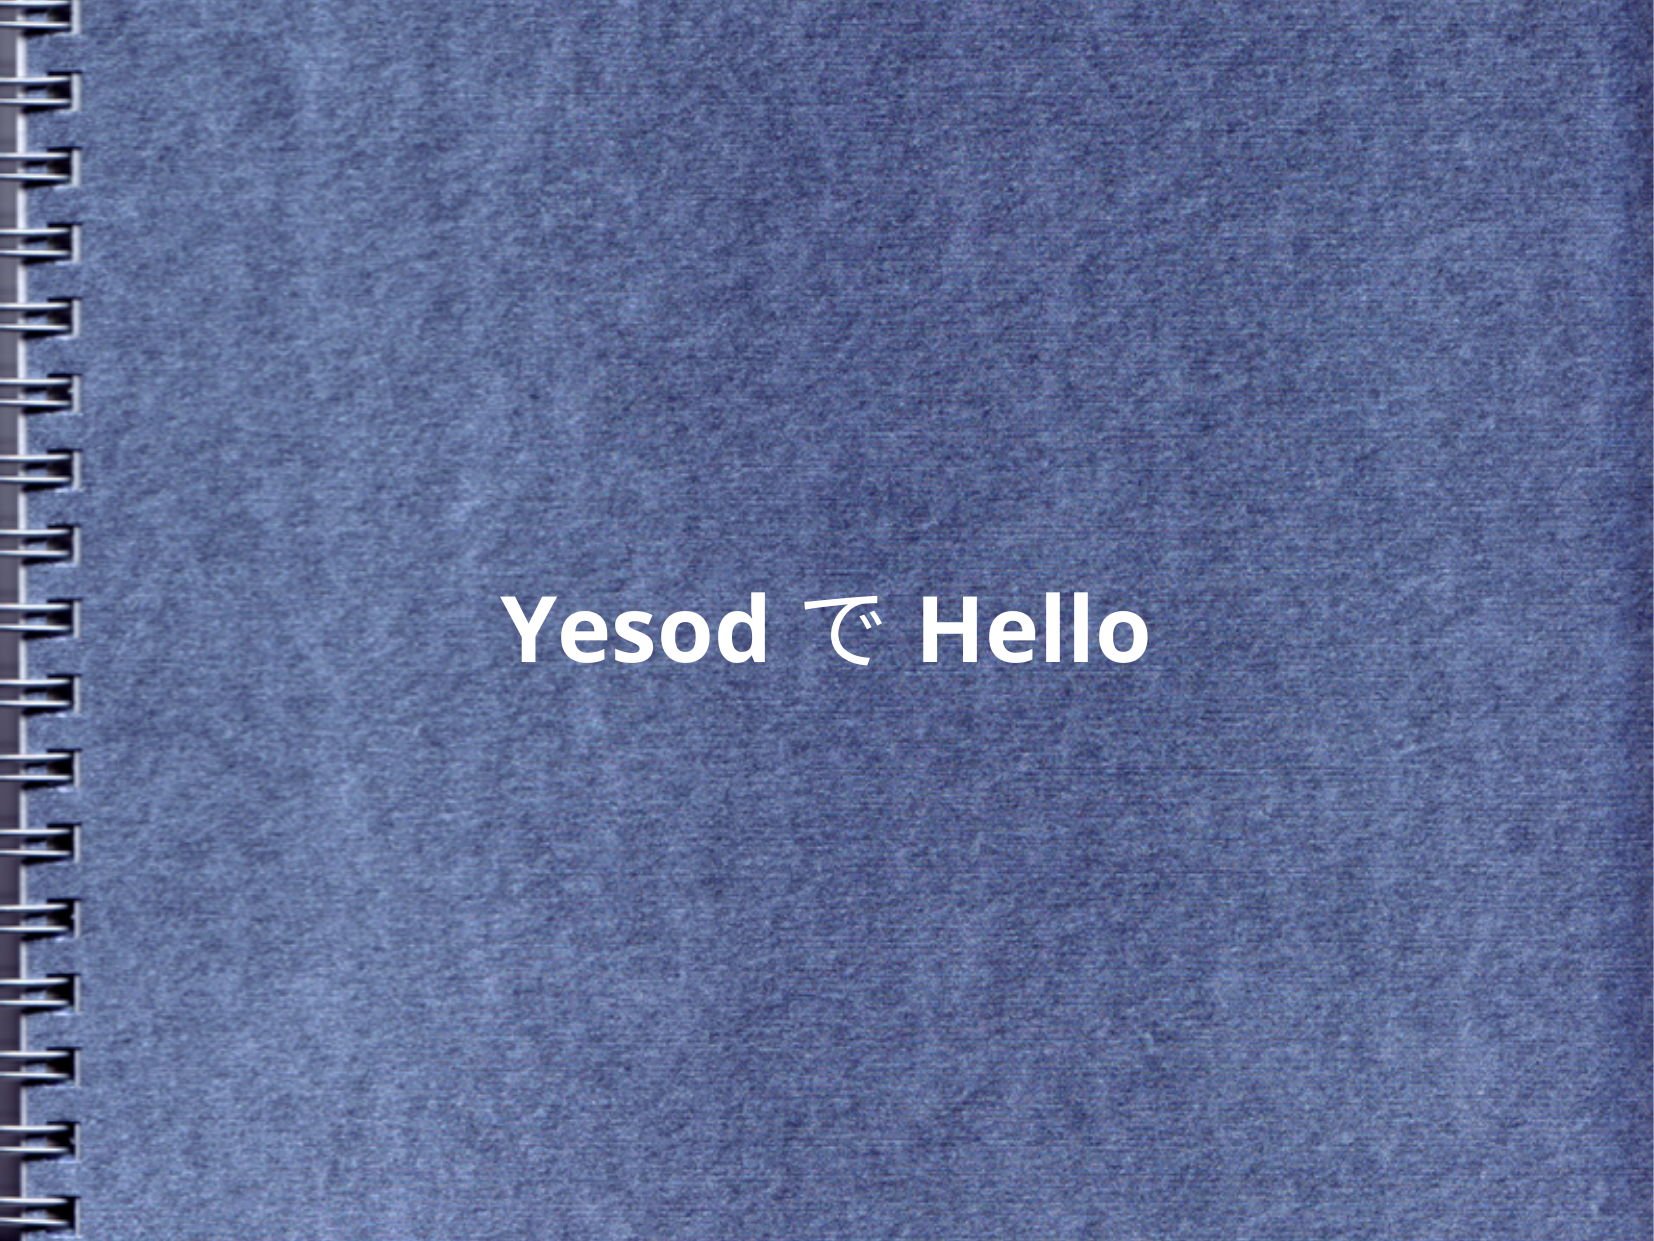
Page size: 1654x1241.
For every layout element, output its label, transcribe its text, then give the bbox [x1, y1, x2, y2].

picture [0, 0, 1654, 1241]
title YesodでHello [82, 519, 1571, 727]
